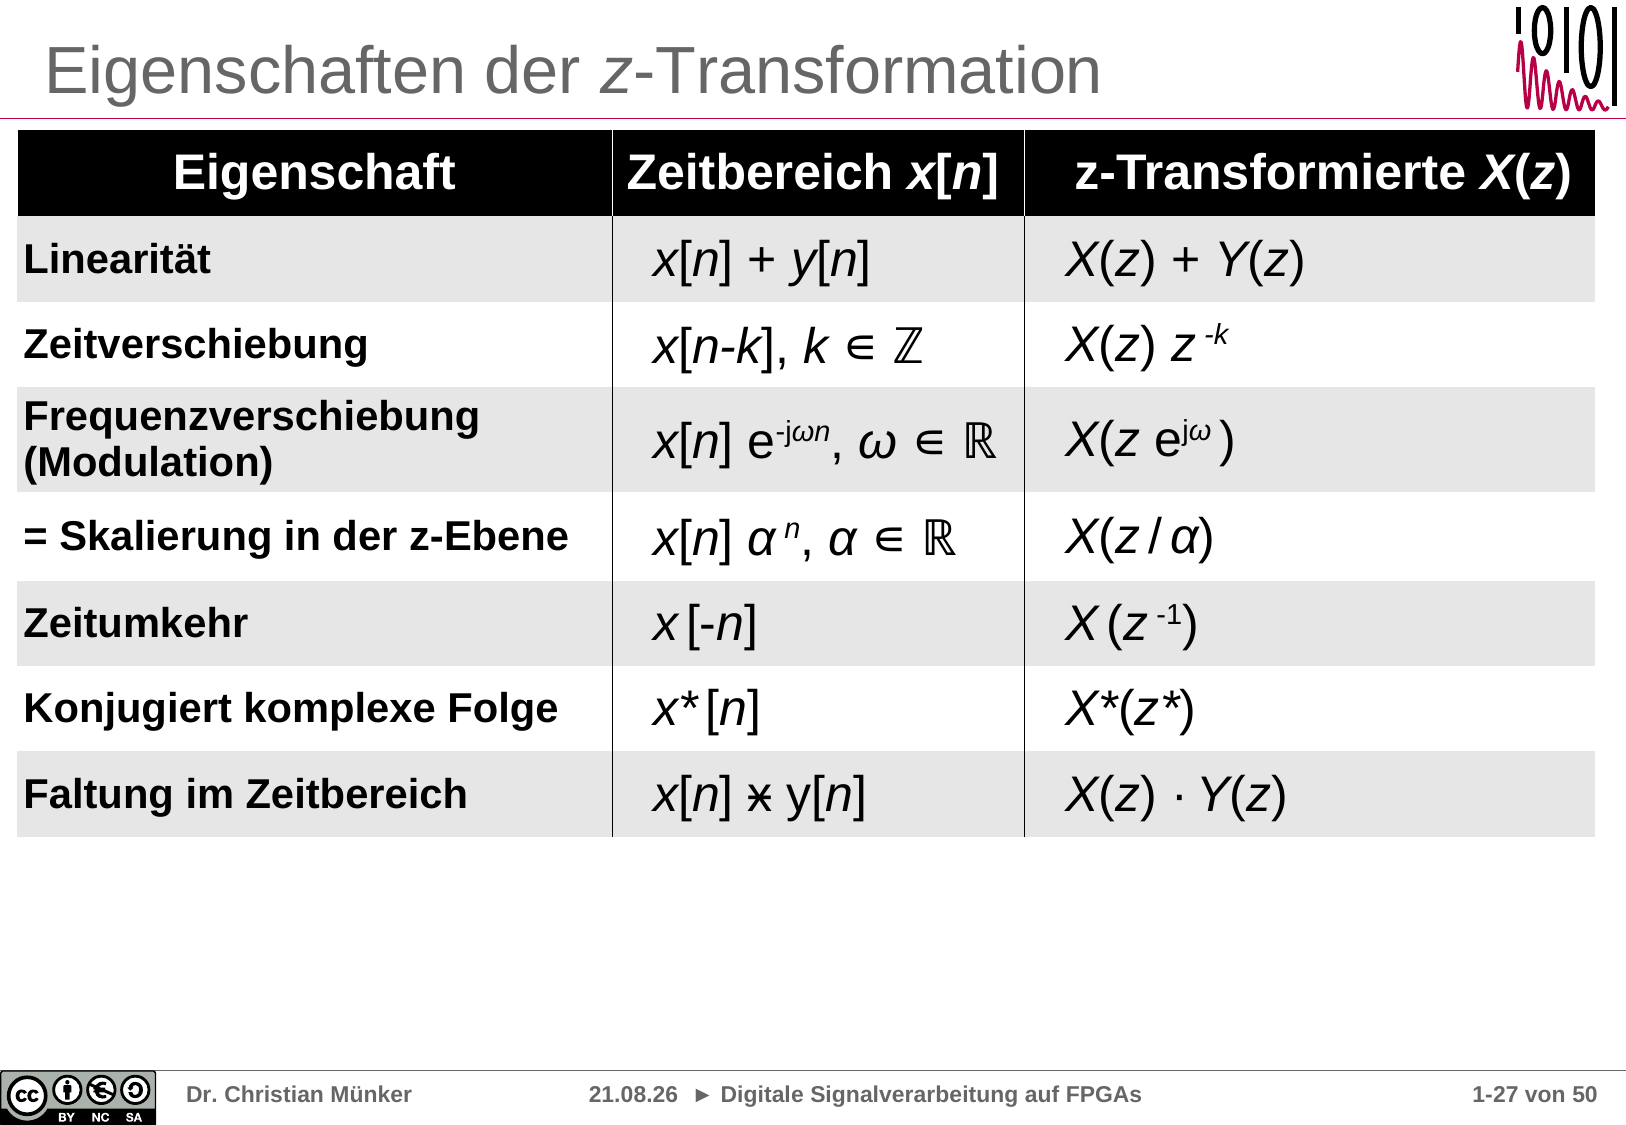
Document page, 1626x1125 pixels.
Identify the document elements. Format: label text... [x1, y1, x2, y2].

table_cell x[n] e-jωn, ω ∊ ℝ [613, 387, 1024, 492]
table_header Eigenschaft [18, 130, 612, 216]
table_cell Konjugiert komplexe Folge [17, 666, 612, 751]
table_cell x[n] α n, α ∊ ℝ [613, 492, 1024, 581]
table_cell Linearität [17, 216, 612, 302]
table_cell X (z -1) [1025, 581, 1595, 666]
table_cell x[n] + y[n] [613, 216, 1024, 302]
table_cell Frequenzverschiebung (Modulation) [17, 387, 612, 492]
table_cell X*(z*) [1025, 666, 1595, 751]
title Eigenschaften der z-Transformation [44, 17, 1447, 129]
table_header z-Transformierte X(z) [1025, 130, 1595, 216]
table_cell X(z / α) [1025, 492, 1595, 581]
table_cell x[n-k], k ∊ ℤ [613, 302, 1024, 387]
table_cell X(z) · Y(z) [1025, 751, 1595, 837]
table_cell = Skalierung in der z-Ebene [17, 492, 612, 581]
table_cell X(z) z -k [1025, 302, 1595, 387]
table_cell X(z) + Y(z) [1025, 216, 1595, 302]
table_cell Zeitverschiebung [17, 302, 612, 387]
table_cell x* [n] [613, 666, 1024, 751]
table_cell Zeitumkehr [17, 581, 612, 666]
table_cell x[n] ӿ y[n] [613, 751, 1024, 837]
picture [1512, 0, 1625, 114]
table_cell x [-n] [613, 581, 1024, 666]
table_cell Faltung im Zeitbereich [17, 751, 612, 837]
table_header Zeitbereich x[n] [613, 130, 1024, 216]
table_cell X(z ejω ) [1025, 387, 1595, 492]
